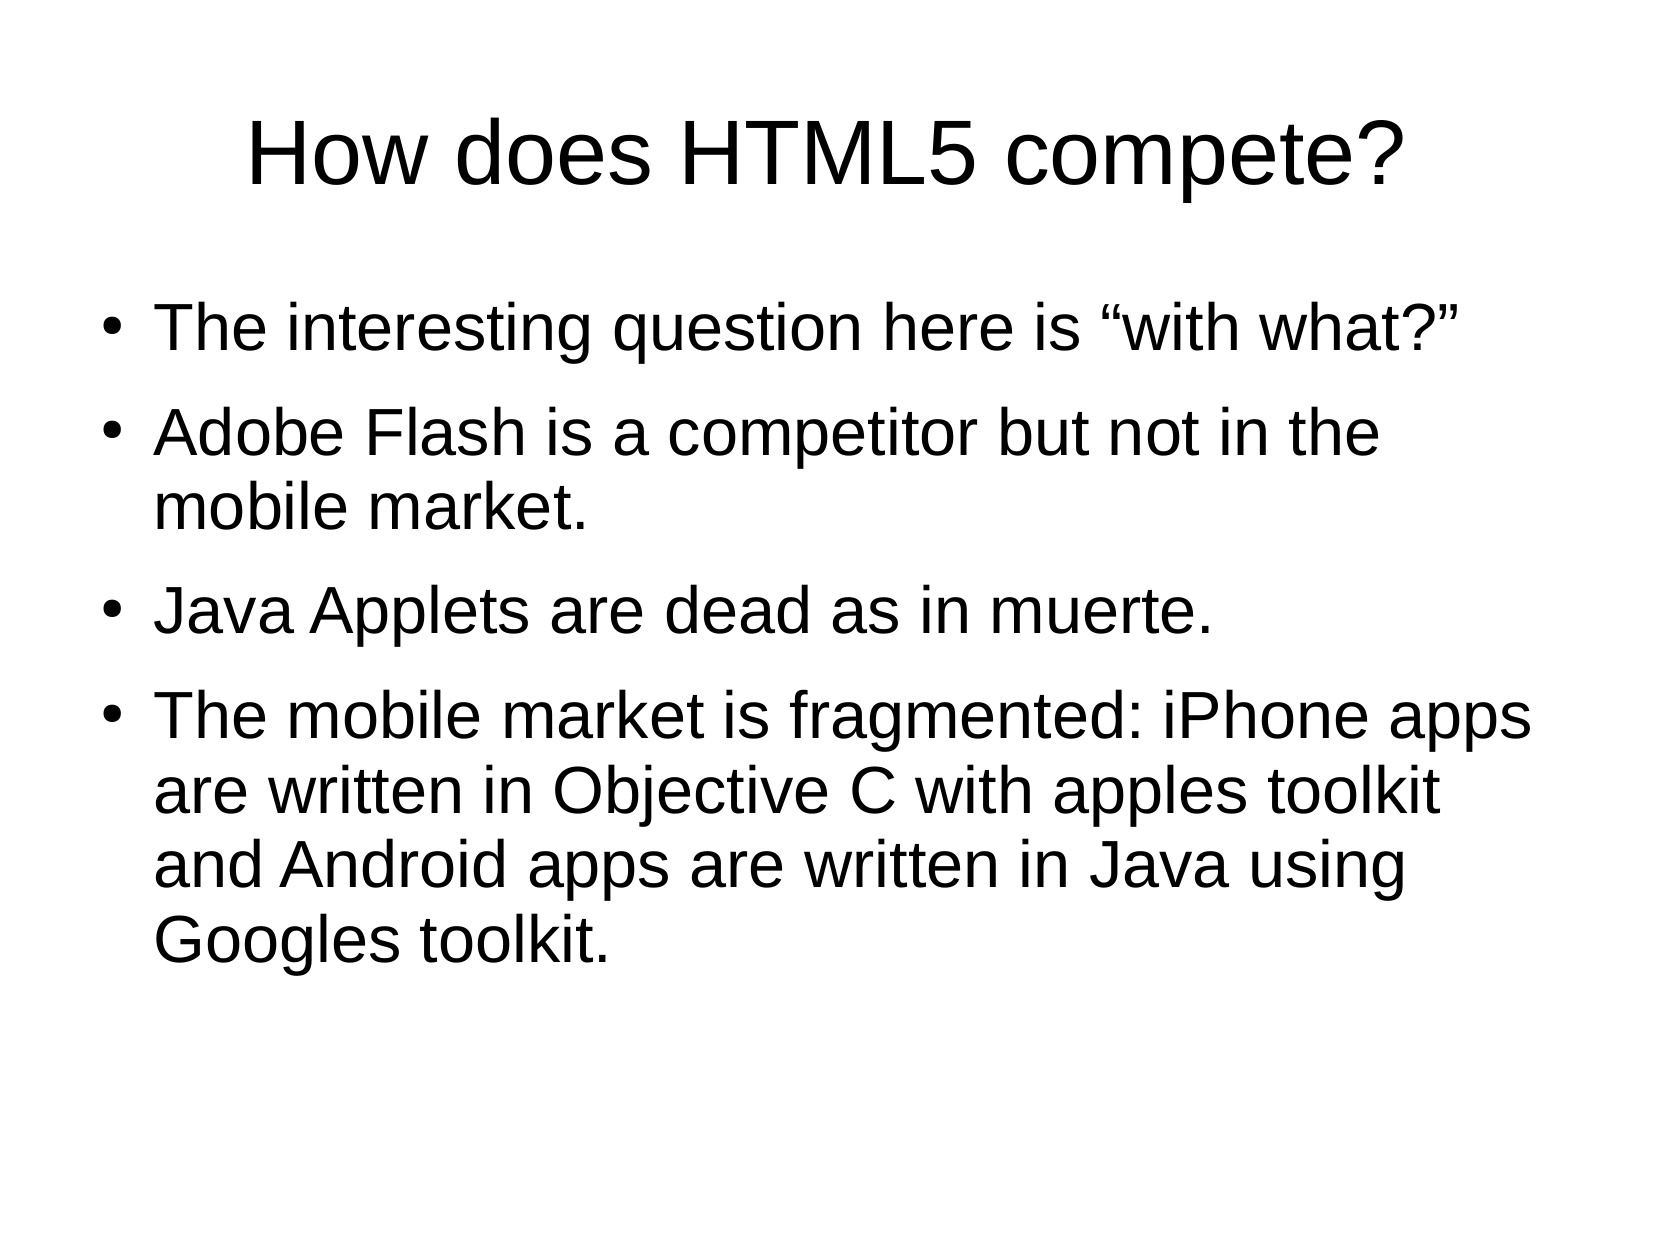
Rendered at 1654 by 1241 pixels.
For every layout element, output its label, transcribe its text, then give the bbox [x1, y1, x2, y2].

list The interesting question here is “with what?” Adobe Flash is a competitor but not in the mobile market. Java Applets are dead as in muerte. The mobile market is fragmented: iPhone apps are written in Objective C with apples toolkit and Android apps are written in Java using Googles toolkit. [82, 290, 1571, 1109]
title How does HTML5 compete? [82, 49, 1571, 257]
